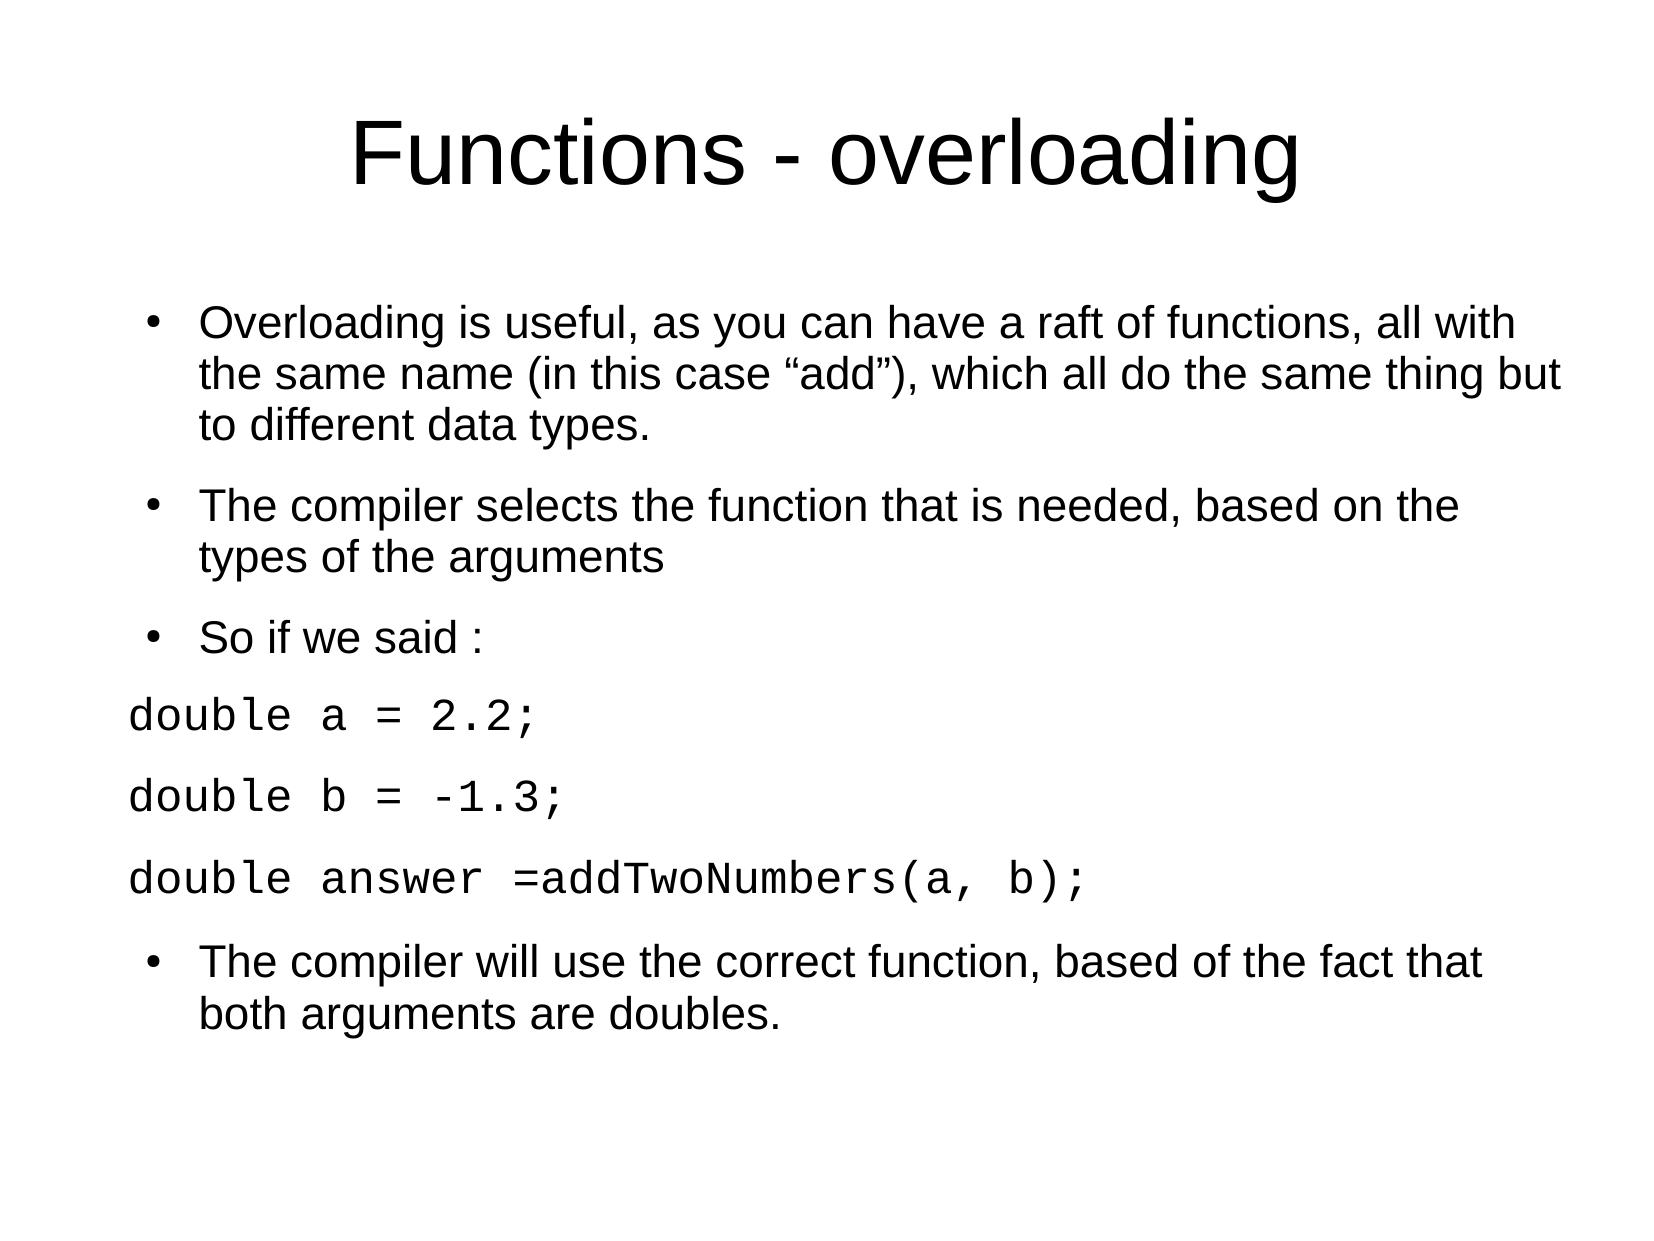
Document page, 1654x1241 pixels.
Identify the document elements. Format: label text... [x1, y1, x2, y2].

title Functions - overloading [82, 49, 1571, 257]
list Overloading is useful, as you can have a raft of functions, all with the same name (in this case “add”), which all do the same thing but to different data types. The compiler selects the function that is needed, based on the types of the arguments So if we said : double a = 2.2; double b = -1.3; double answer =addTwoNumbers(a, b); The compiler will use the correct function, based of the fact that both arguments are doubles. [127, 296, 1583, 1170]
